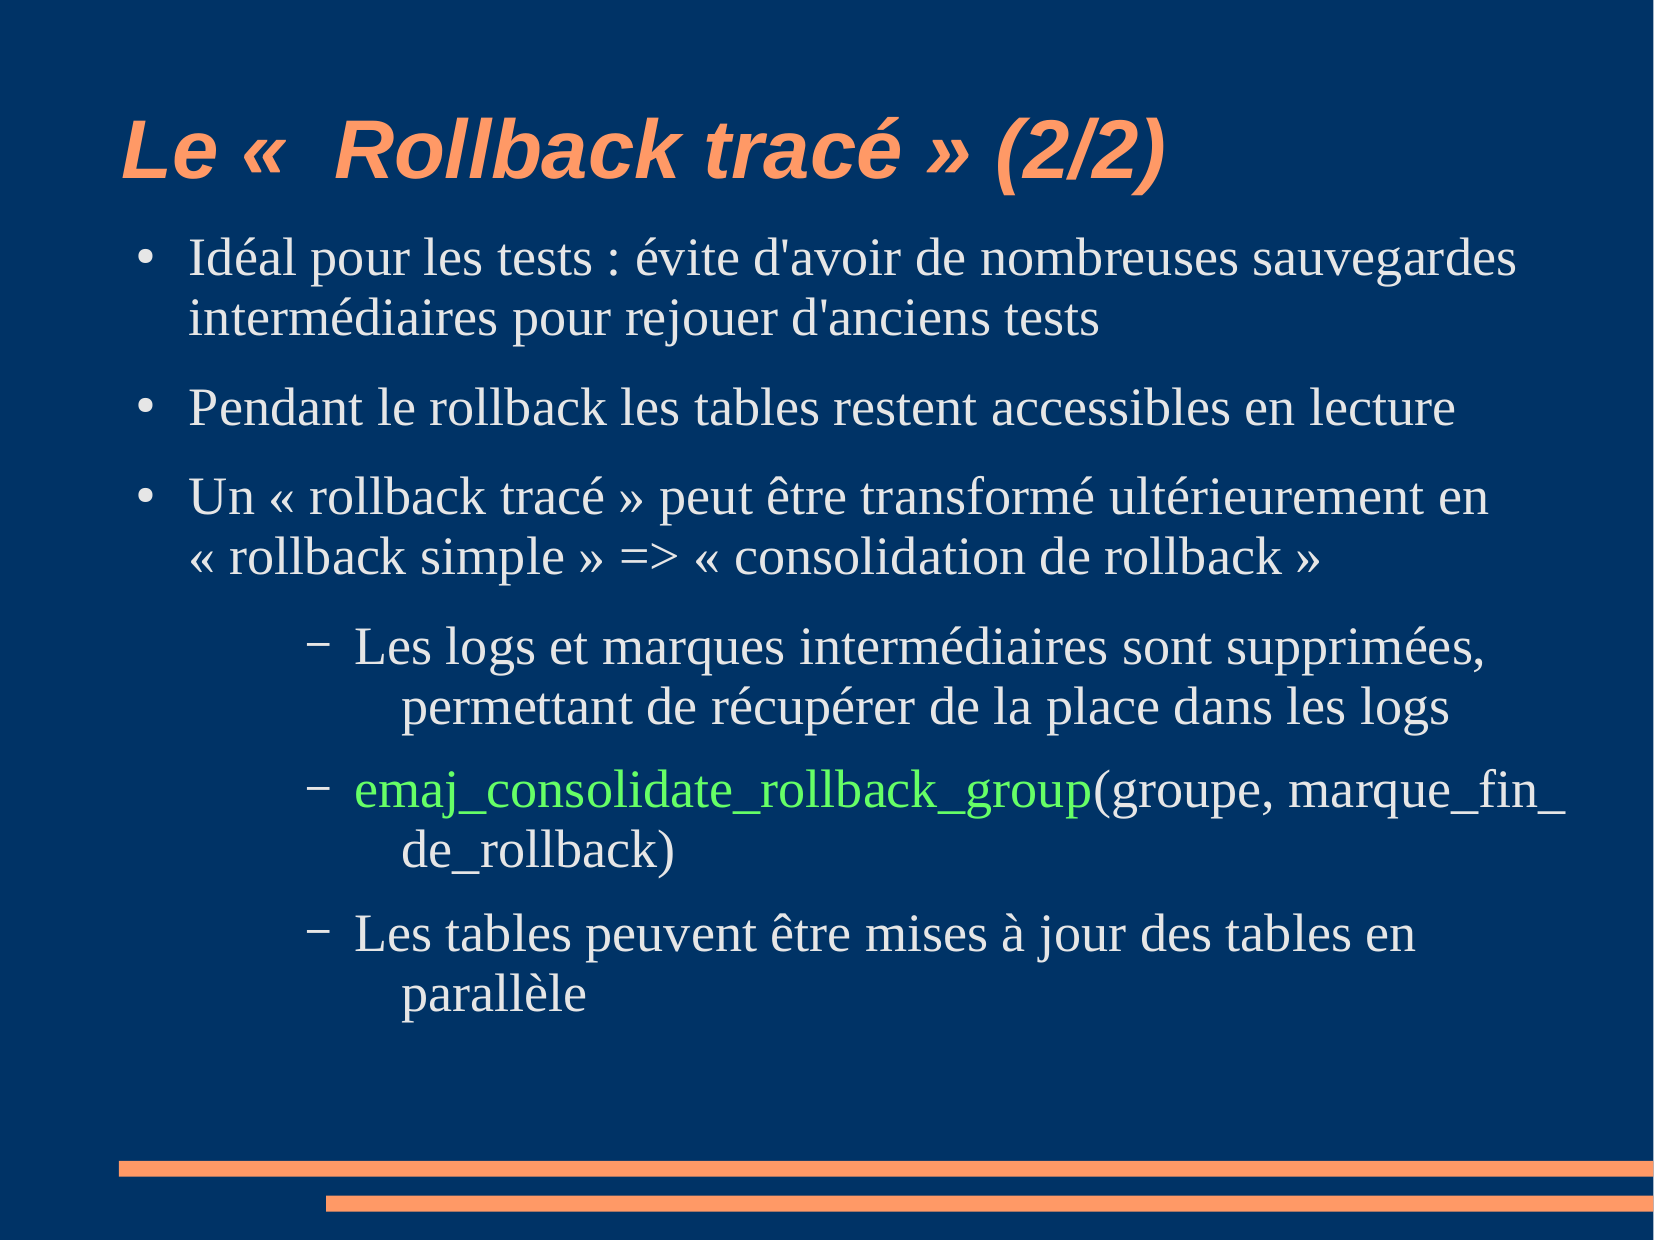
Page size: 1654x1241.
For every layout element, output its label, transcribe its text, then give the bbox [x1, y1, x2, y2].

list Idéal pour les tests : évite d'avoir de nombreuses sauvegardes intermédiaires pour rejouer d'anciens tests Pendant le rollback les tables restent accessibles en lecture Un « rollback tracé » peut être transformé ultérieurement en « rollback simple » => « consolidation de rollback » Les logs et marques intermédiaires sont supprimées, permettant de récupérer de la place dans les logs emaj_consolidate_rollback_group(groupe, marque_fin_ de_rollback) Les tables peuvent être mises à jour des tables en parallèle [118, 227, 1595, 1035]
title Le « Rollback tracé » (2/2) [121, 46, 1534, 227]
